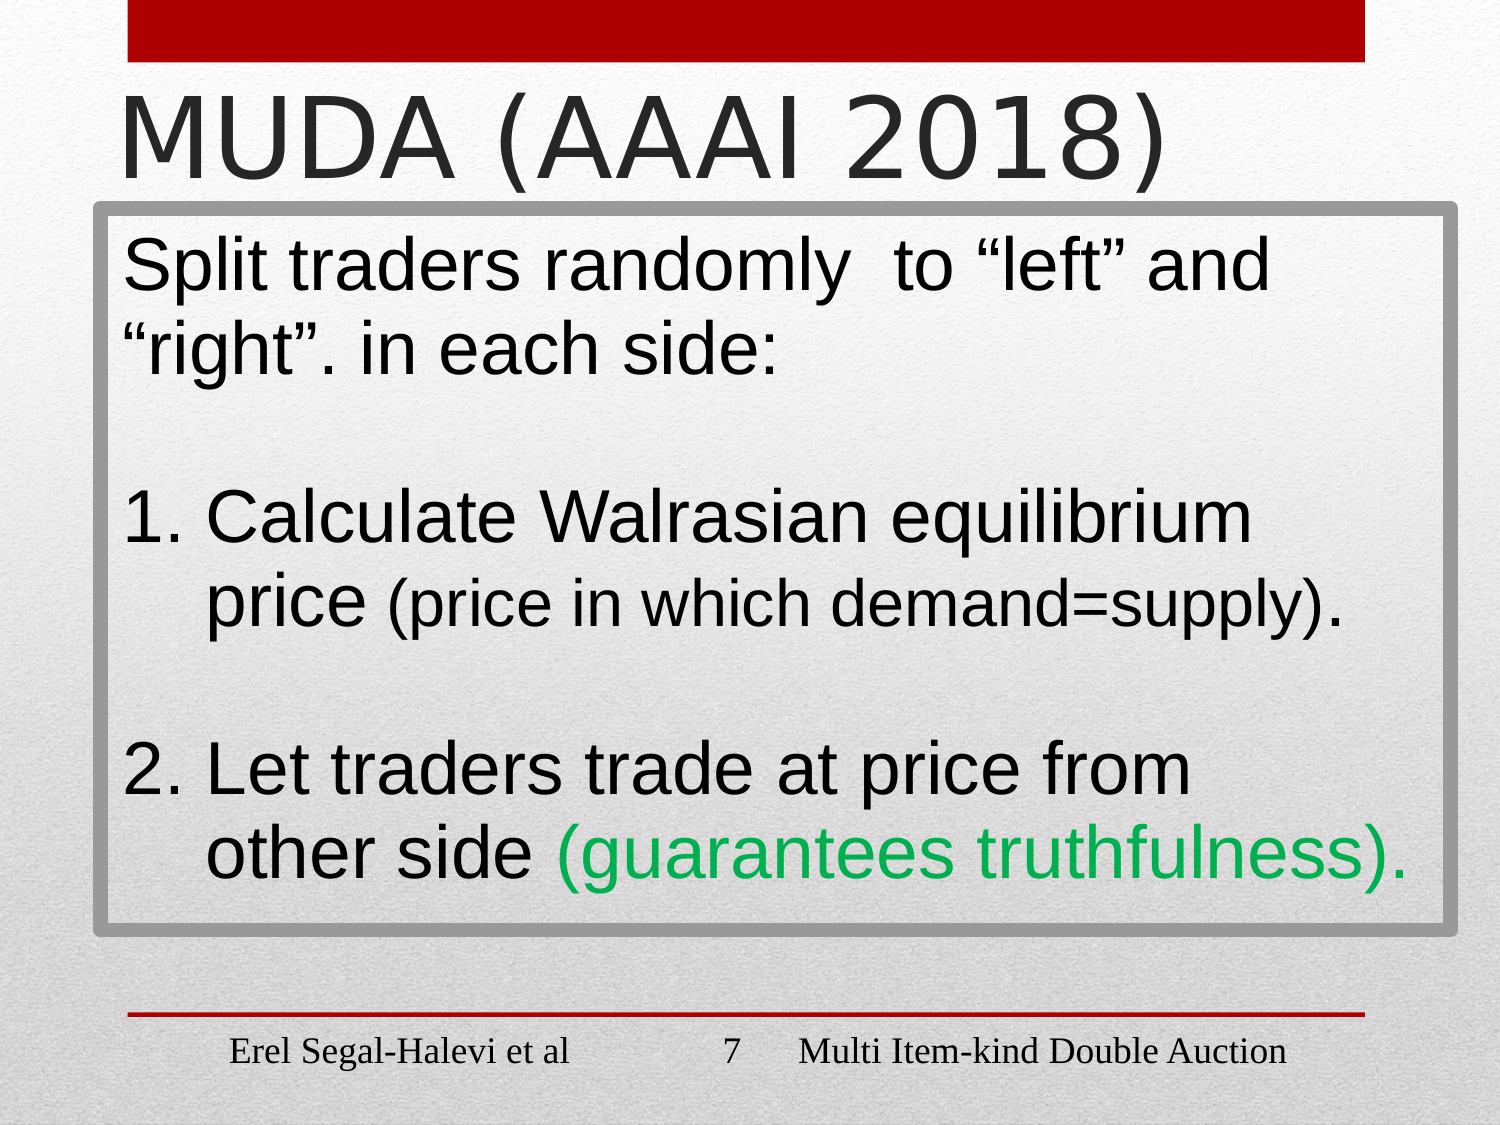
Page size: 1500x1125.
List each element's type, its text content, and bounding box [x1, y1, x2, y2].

text_box Split traders randomly to “left” and “right”. in each side: 1. Calculate Walrasian equilibrium price (price in which demand=supply). 2. Let traders trade at price from other side (guarantees truthfulness). [100, 208, 1451, 931]
title MUDA (AAAI 2018) [100, 0, 1500, 209]
picture [0, 0, 1500, 1125]
